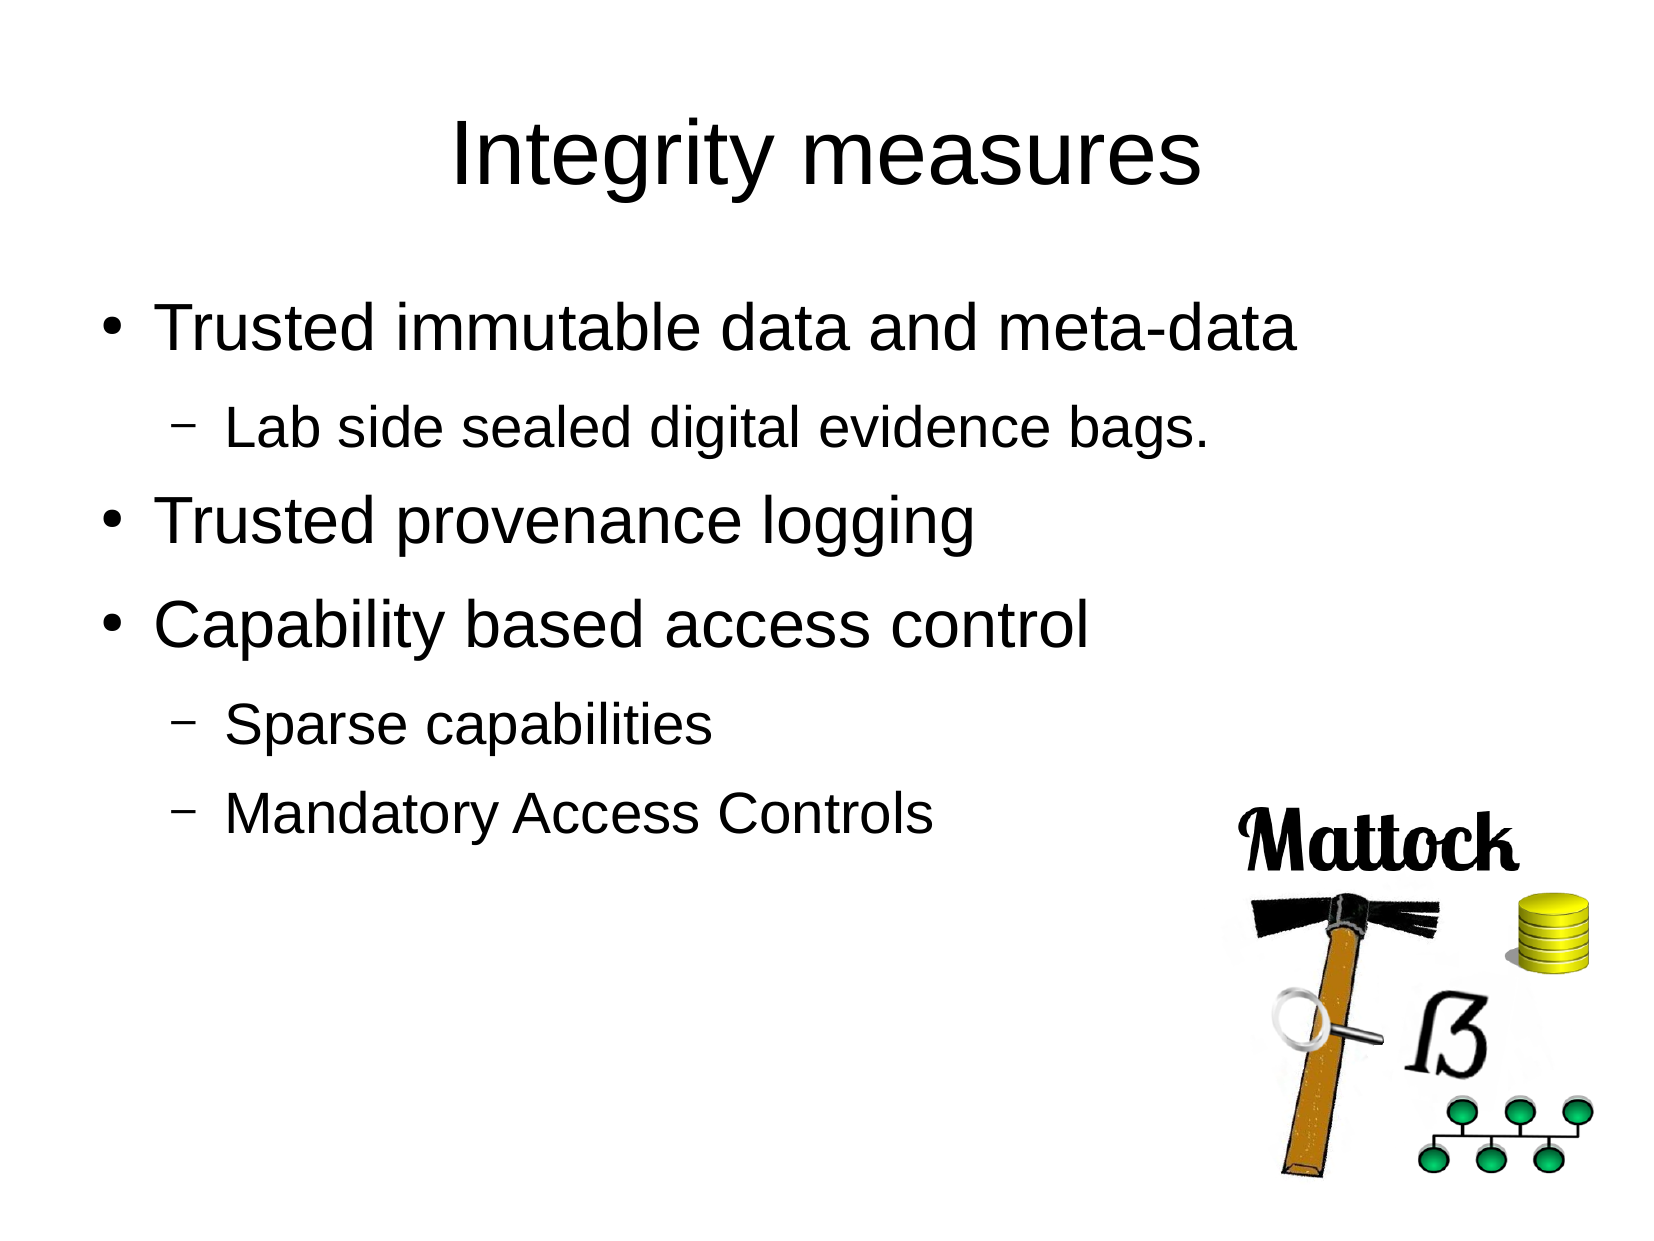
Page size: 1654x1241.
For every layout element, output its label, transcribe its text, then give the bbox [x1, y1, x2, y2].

title Integrity measures [82, 49, 1571, 257]
list Trusted immutable data and meta-data Lab side sealed digital evidence bags. Trusted provenance logging Capability based access control Sparse capabilities Mandatory Access Controls [82, 290, 1571, 1010]
picture [1200, 785, 1610, 1186]
